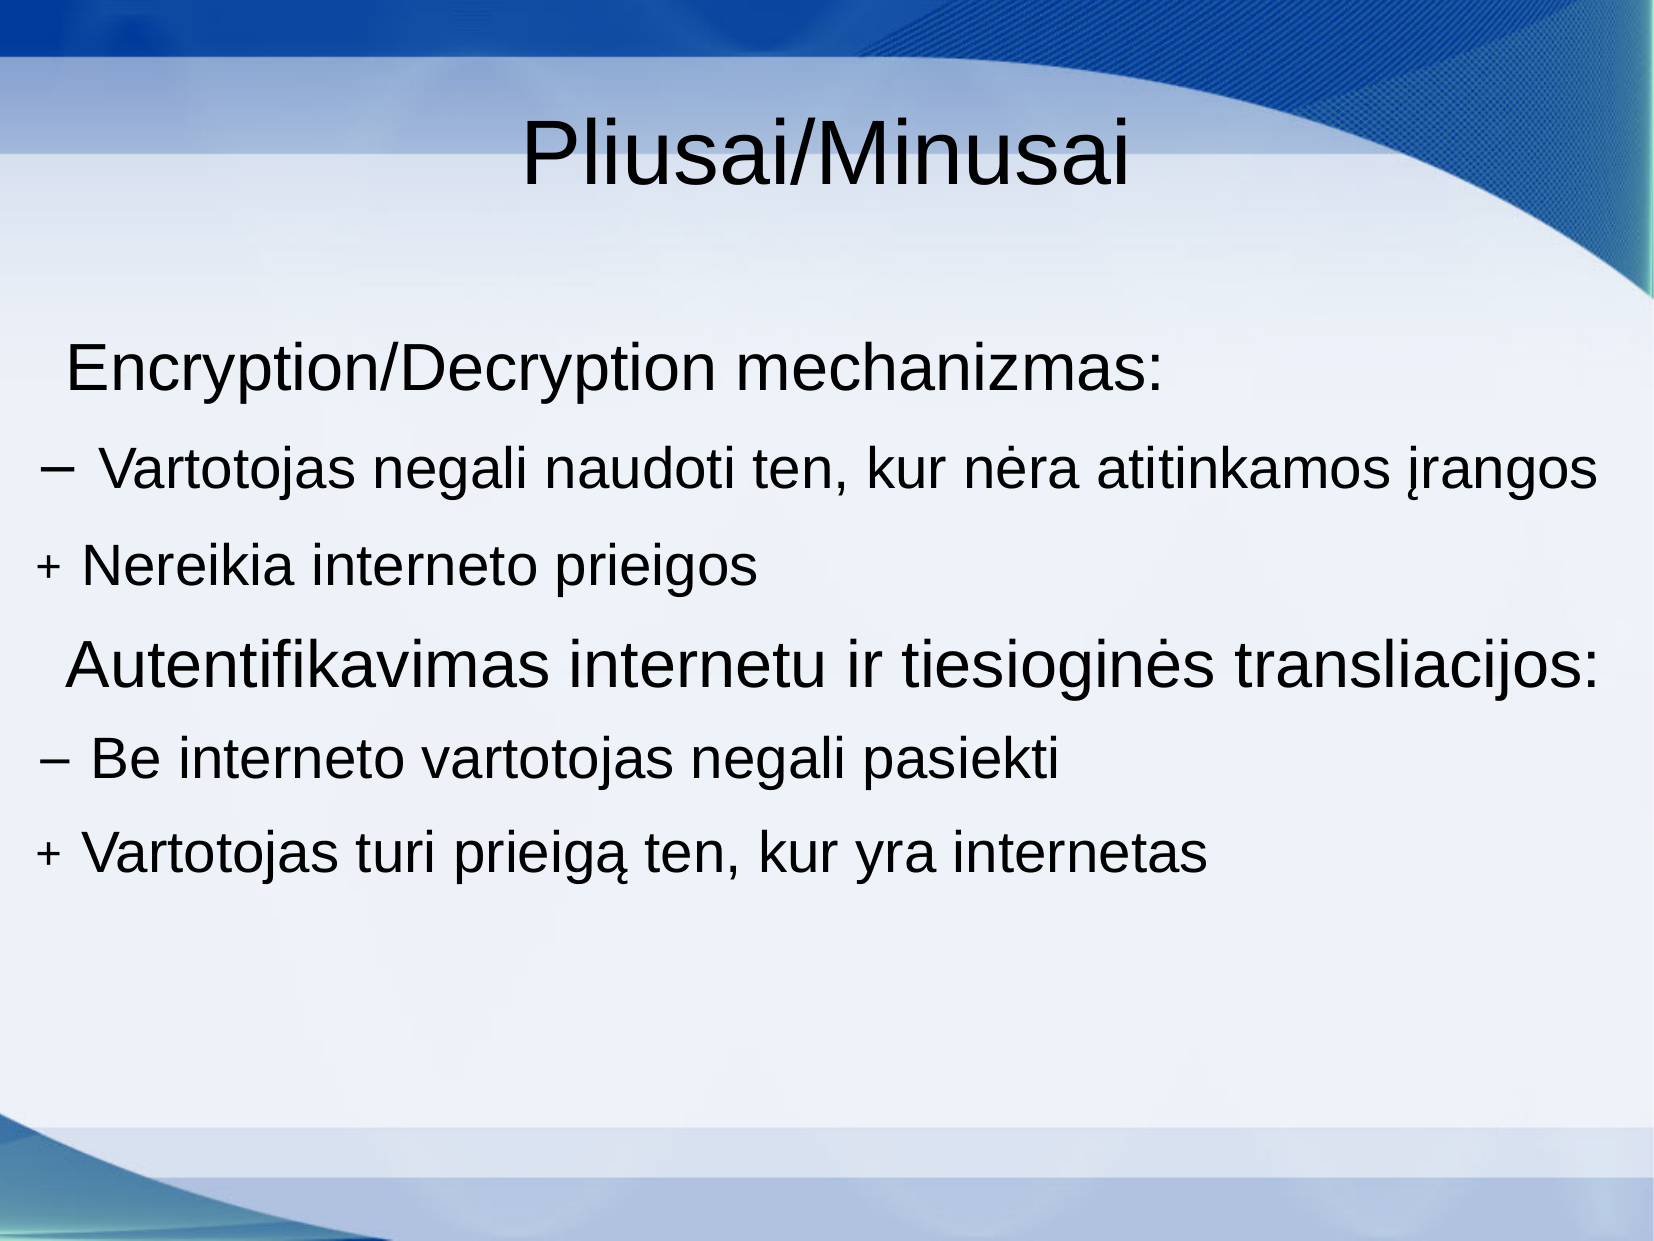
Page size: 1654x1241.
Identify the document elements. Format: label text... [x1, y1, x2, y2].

list Encryption/Decryption mechanizmas: Vartotojas negali naudoti ten, kur nėra atitinkamos įrangos Nereikia interneto prieigos Autentifikavimas internetu ir tiesioginės transliacijos: Be interneto vartotojas negali pasiekti Vartotojas turi prieigą ten, kur yra internetas [0, 330, 1654, 946]
picture [0, 0, 1654, 330]
picture [0, 946, 1654, 1241]
title Pliusai/Minusai [82, 49, 1571, 257]
